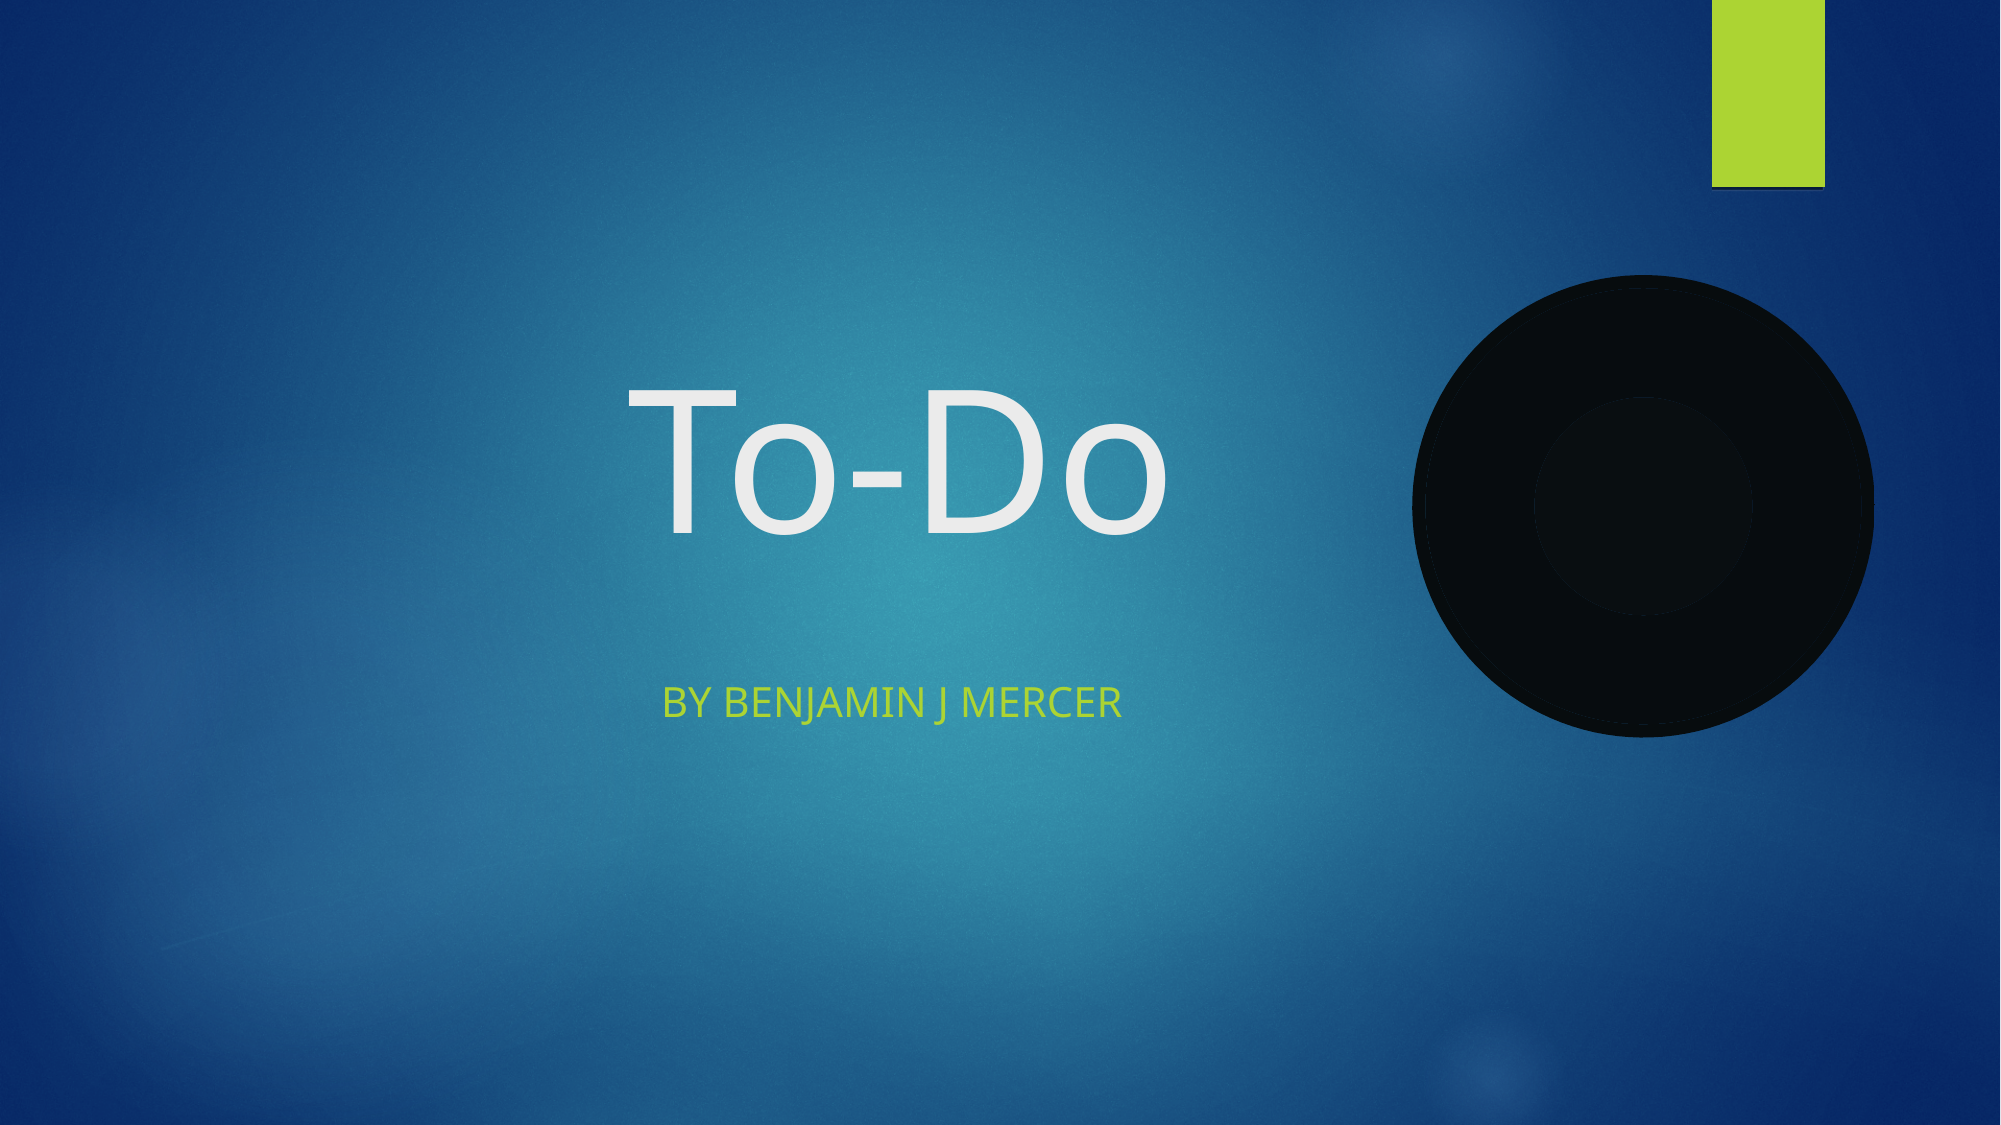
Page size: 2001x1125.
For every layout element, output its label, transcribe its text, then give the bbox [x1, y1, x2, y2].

subtitle By Benjamin j Mercer [168, 667, 1616, 810]
title To-Do [178, 194, 1626, 582]
